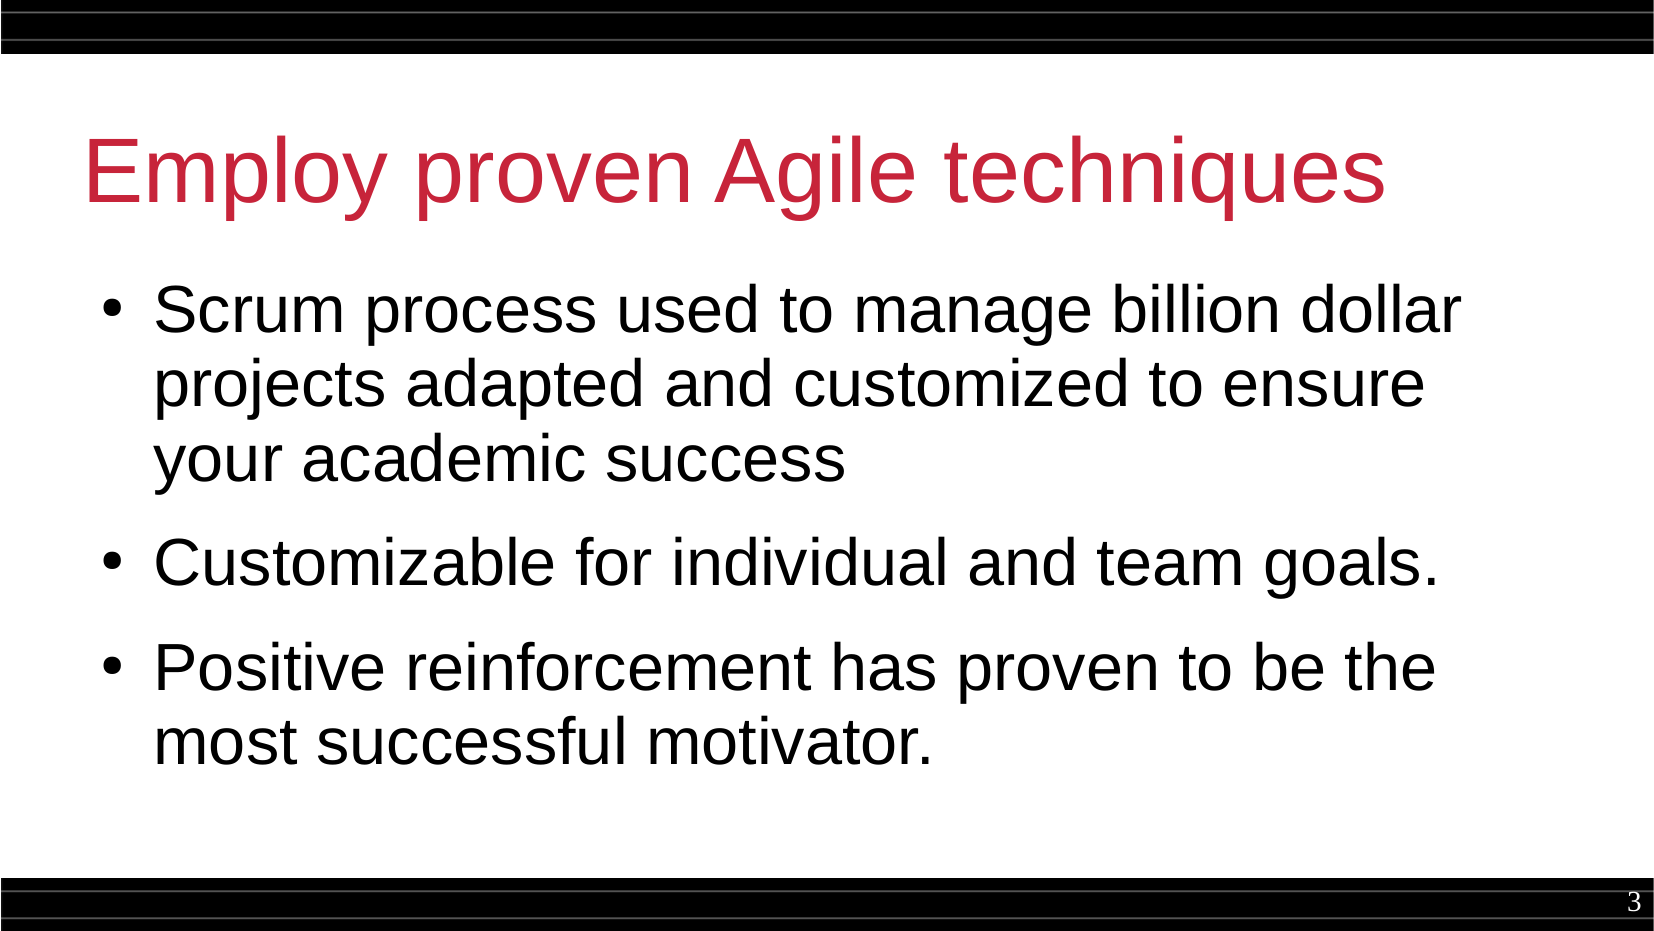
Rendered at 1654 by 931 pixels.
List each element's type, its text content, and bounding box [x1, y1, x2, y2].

picture [1, 0, 1654, 54]
list Scrum process used to manage billion dollar projects adapted and customized to ensure your academic success Customizable for individual and team goals. Positive reinforcement has proven to be the most successful motivator. [82, 271, 1571, 851]
picture [1, 878, 1654, 931]
title Employ proven Agile techniques [82, 92, 1571, 249]
